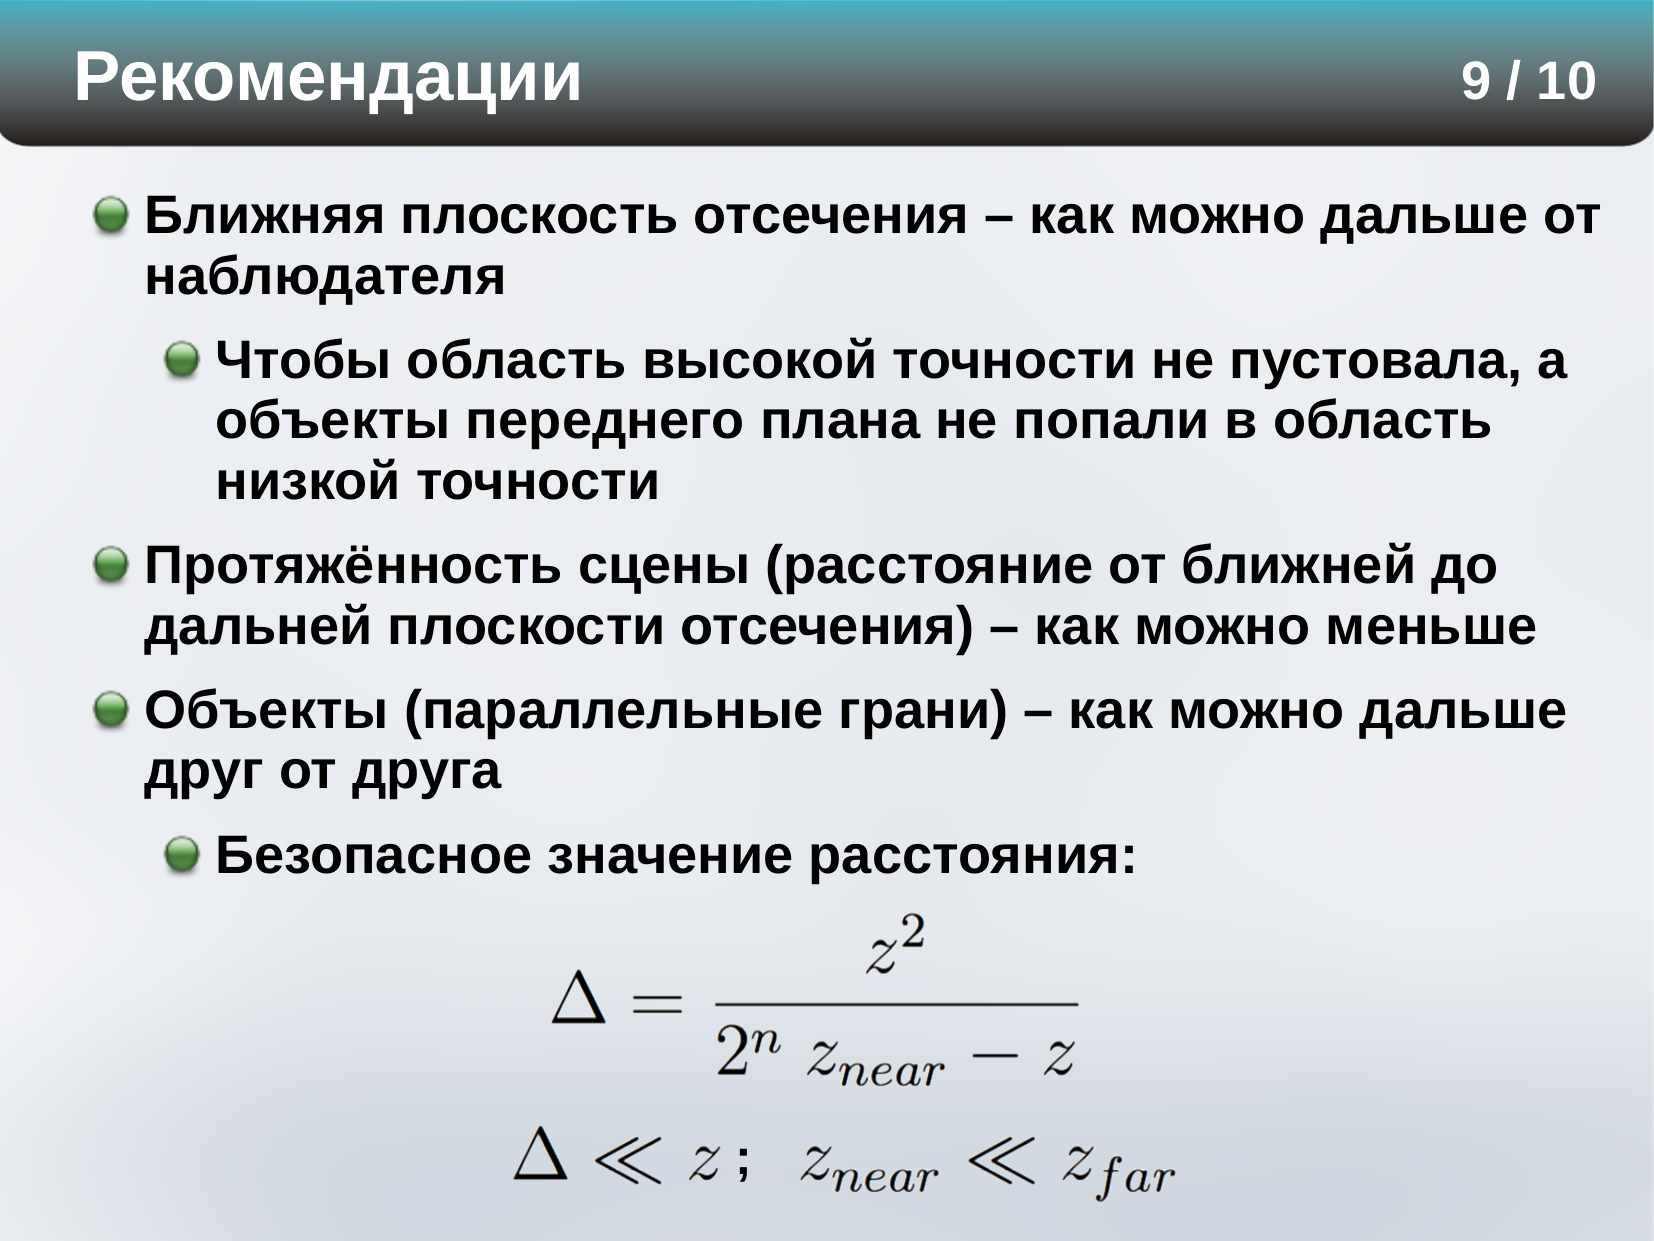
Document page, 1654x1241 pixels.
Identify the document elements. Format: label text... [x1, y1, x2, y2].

text_box Рекомендации [59, 29, 1418, 124]
text_box <number> / 10 [1446, 42, 1654, 179]
text_box ; [720, 1122, 767, 1193]
text_box Ближняя плоскость отсечения – как можно дальше от наблюдателя Чтобы область высокой точности не пустовала, а объекты переднего плана не попали в область низкой точности Протяжённость сцены (расстояние от ближней до дальней плоскости отсечения) – как можно меньше Объекты (параллельные грани) – как можно дальше друг от друга Безопасное значение расстояния: [70, 177, 1625, 963]
picture [0, 0, 1654, 1241]
